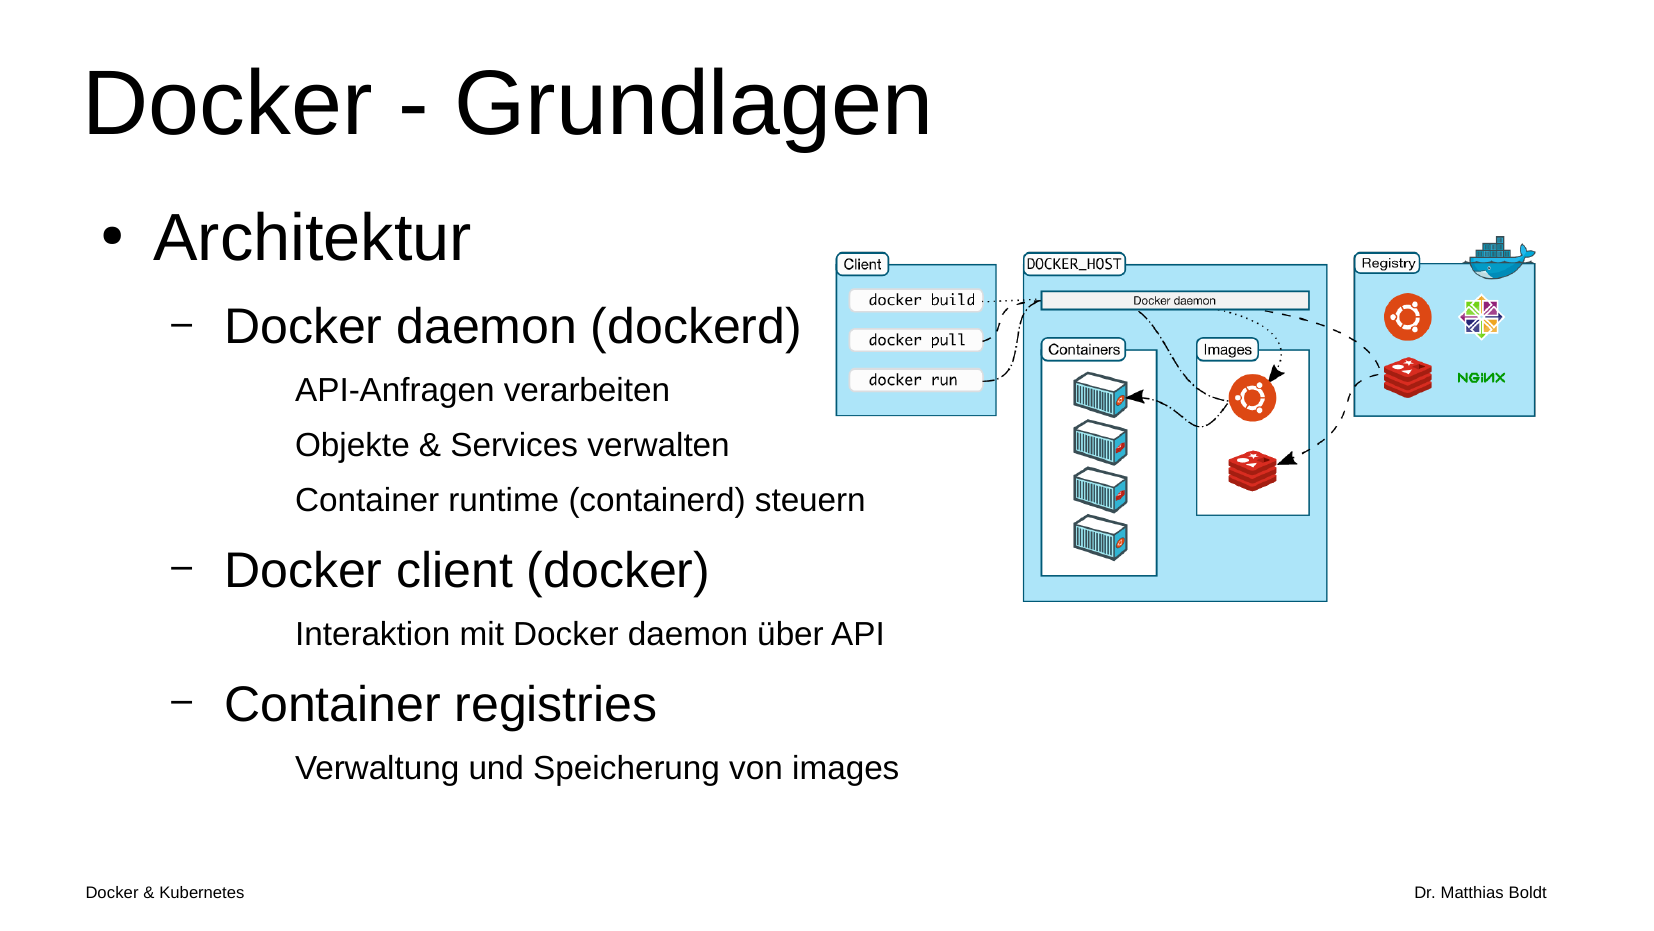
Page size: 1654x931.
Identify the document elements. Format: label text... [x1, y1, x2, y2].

picture [835, 236, 1536, 602]
list Architektur Docker daemon (dockerd) API-Anfragen verarbeiten Objekte & Services verwalten Container runtime (containerd) steuern Docker client (docker) Interaktion mit Docker daemon über API Container registries Verwaltung und Speicherung von images [82, 199, 1571, 845]
text_box Docker & Kubernetes Dr. Matthias Boldt [70, 875, 1563, 910]
title Docker - Grundlagen [82, 25, 1571, 181]
picture [838, 255, 887, 274]
